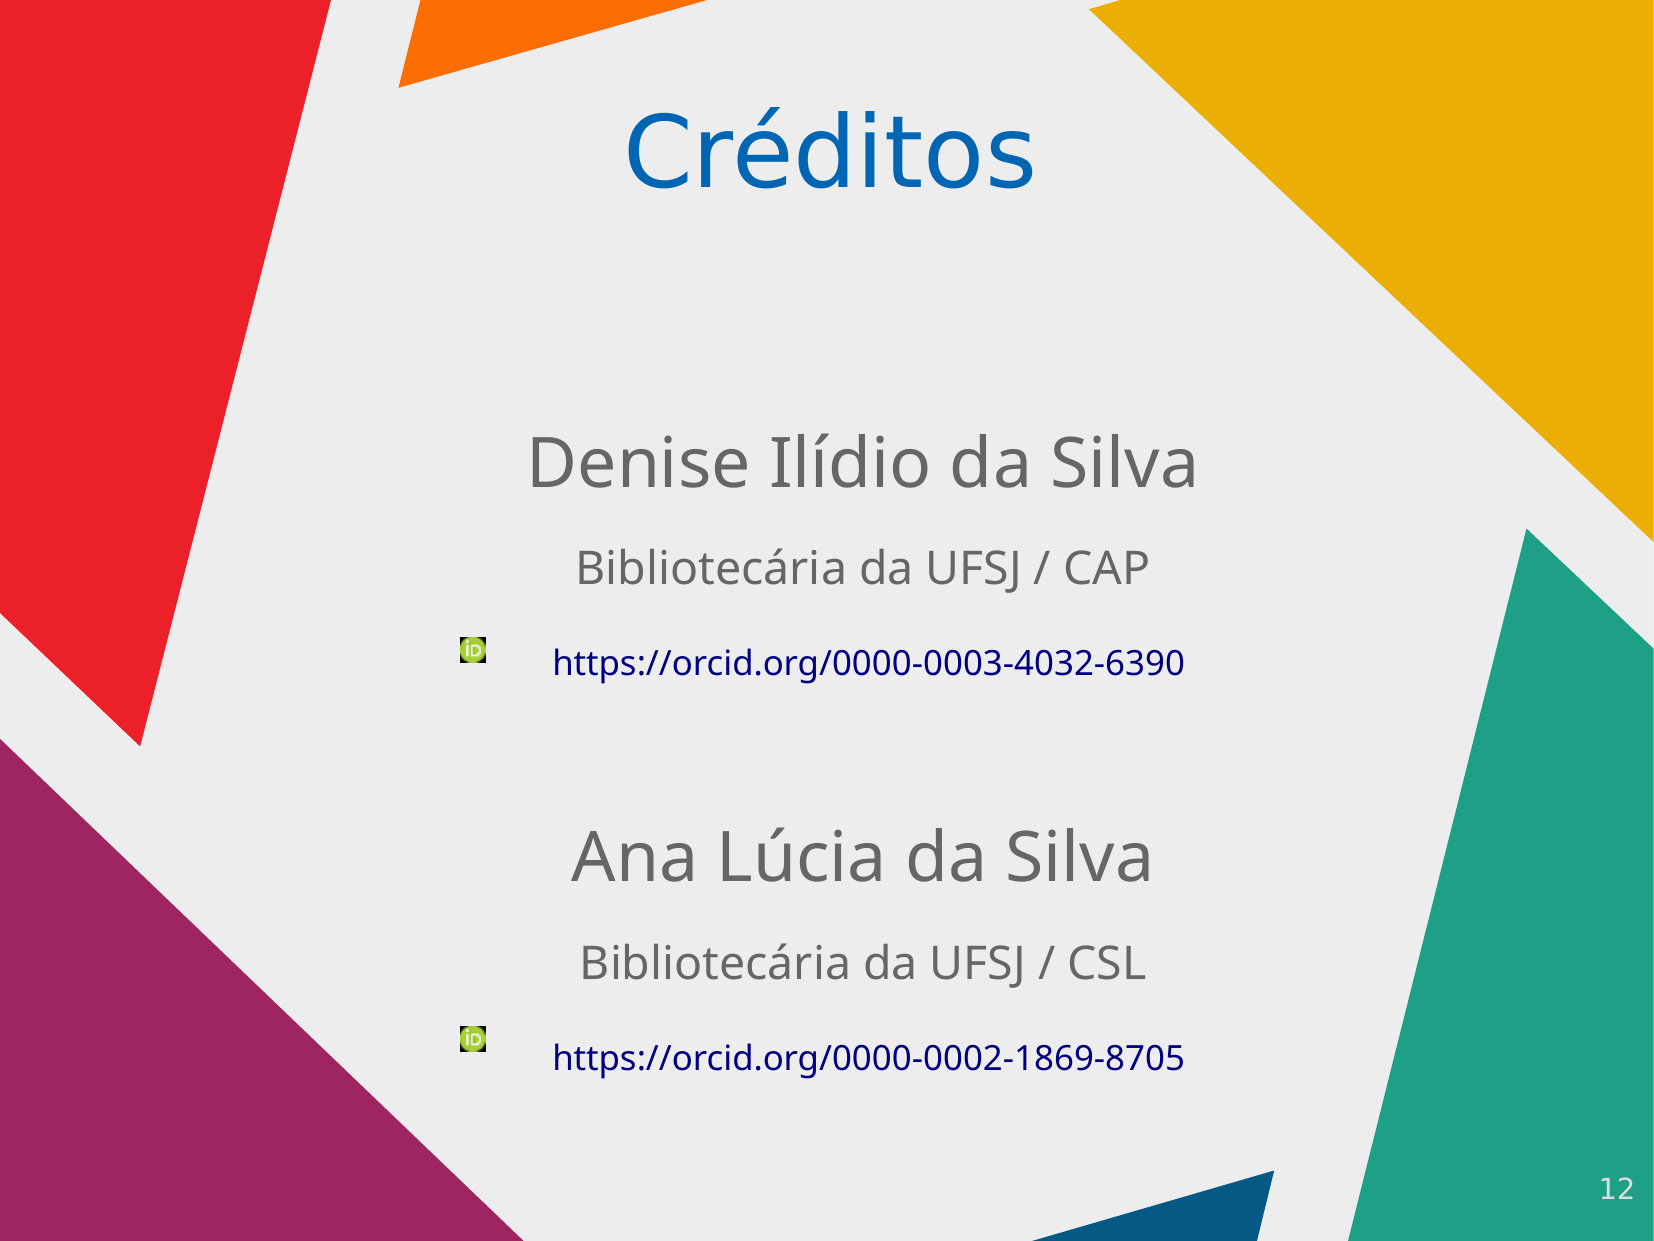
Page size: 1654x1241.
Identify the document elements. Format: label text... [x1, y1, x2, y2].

picture [460, 637, 486, 663]
list Denise Ilídio da Silva Bibliotecária da UFSJ / CAP https://orcid.org/0000-0003-4032-6390 Ana Lúcia da Silva Bibliotecária da UFSJ / CSL https://orcid.org/0000-0002-1869-8705 [289, 290, 1372, 1090]
title Créditos [289, 49, 1372, 257]
picture [460, 1026, 486, 1052]
